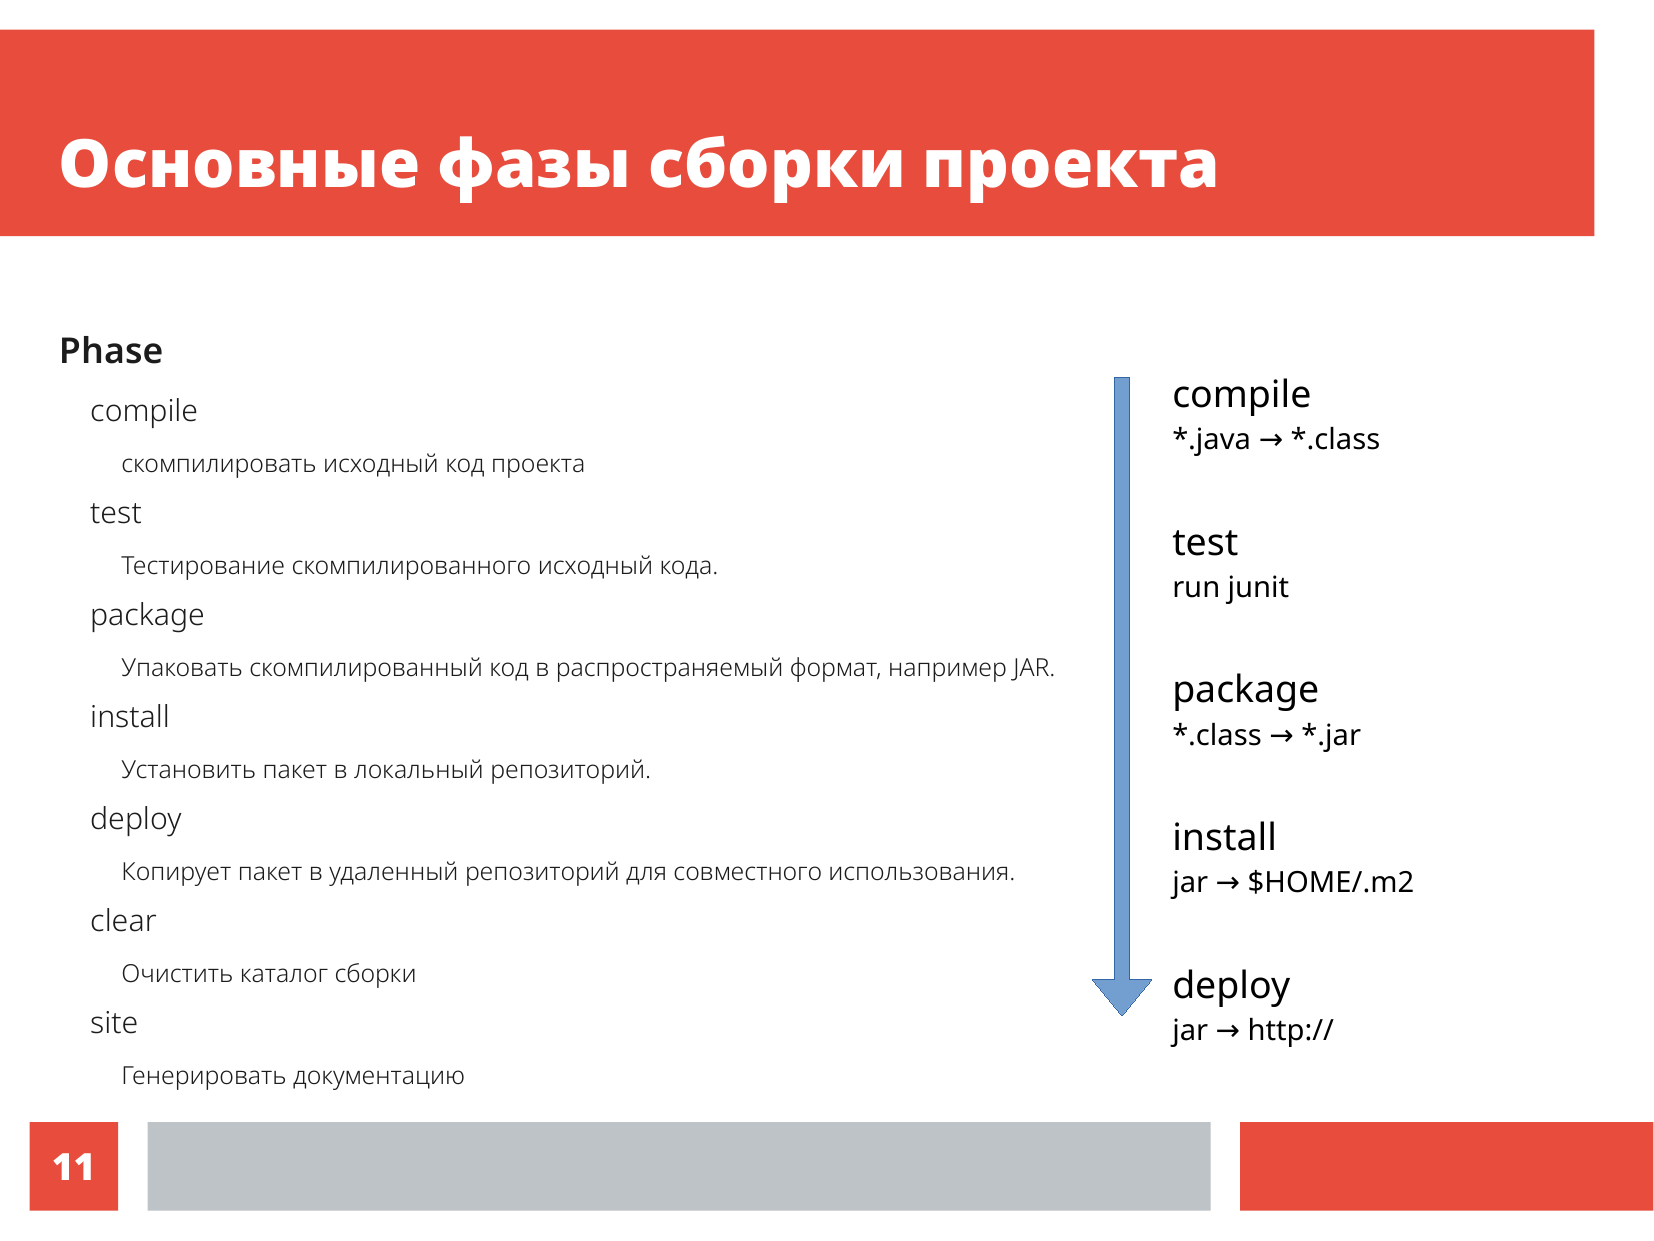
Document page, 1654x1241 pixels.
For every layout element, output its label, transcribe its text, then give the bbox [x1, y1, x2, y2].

title Основные фазы сборки проекта [59, 59, 1595, 207]
text_box [1092, 377, 1152, 1016]
text_box test run junit [1157, 507, 1371, 601]
text_box package *.class → *.jar [1157, 655, 1489, 762]
text_box install jar → $HOME/.m2 [1157, 803, 1571, 910]
text_box сompile *.java → *.class [1157, 360, 1536, 461]
text_box deploy jar → http:// [1157, 950, 1512, 1052]
list Phase compile скомпилировать исходный код проекта test Тестирование скомпилированного исходный кода. package Упаковать скомпилированный код в распространяемый формат, например JAR. install Установить пакет в локальный репозиторий. deploy Копирует пакет в удаленный репозиторий для совместного использования. clear Очистить каталог сборки site Генерировать документацию [59, 324, 1123, 1093]
